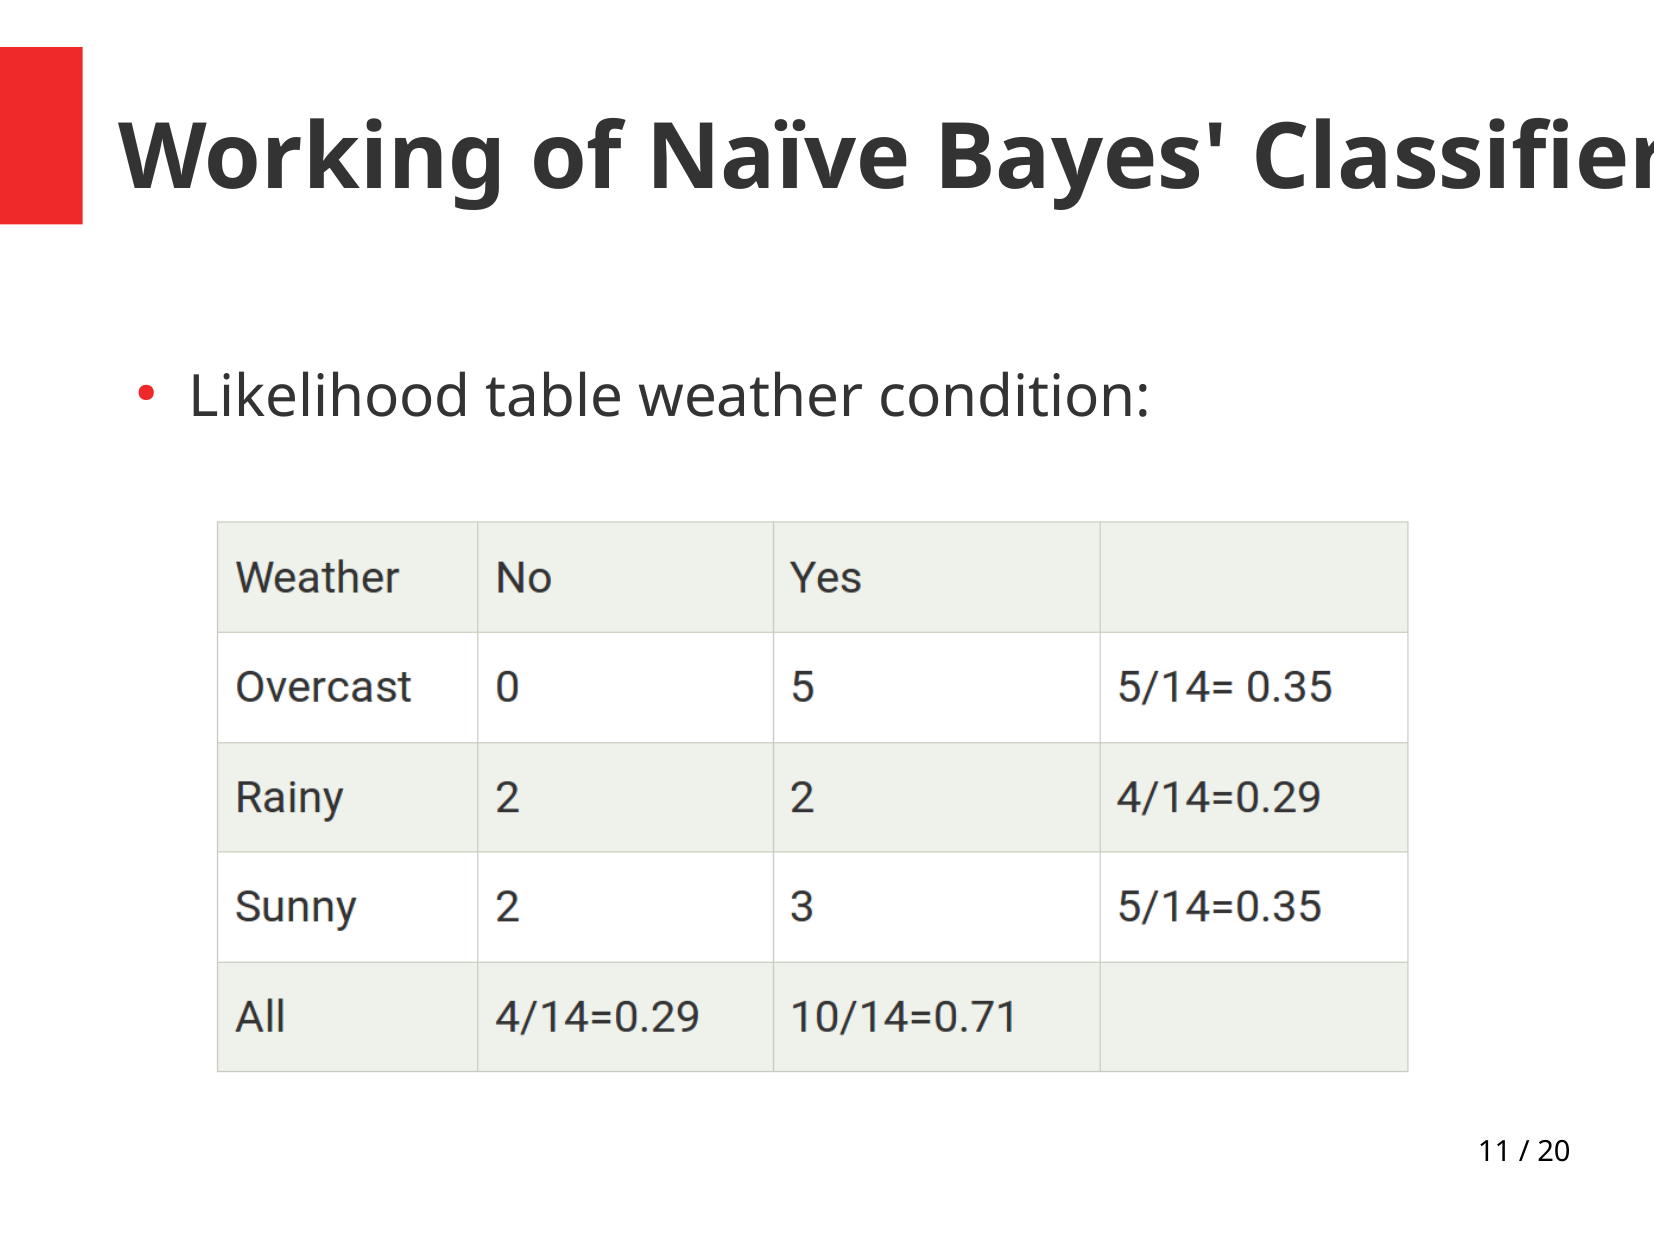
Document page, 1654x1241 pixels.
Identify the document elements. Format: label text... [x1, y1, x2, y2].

title Working of Naïve Bayes' Classifier [118, 28, 1654, 278]
picture [191, 496, 1430, 1099]
list Likelihood table weather condition: [118, 354, 1536, 1074]
